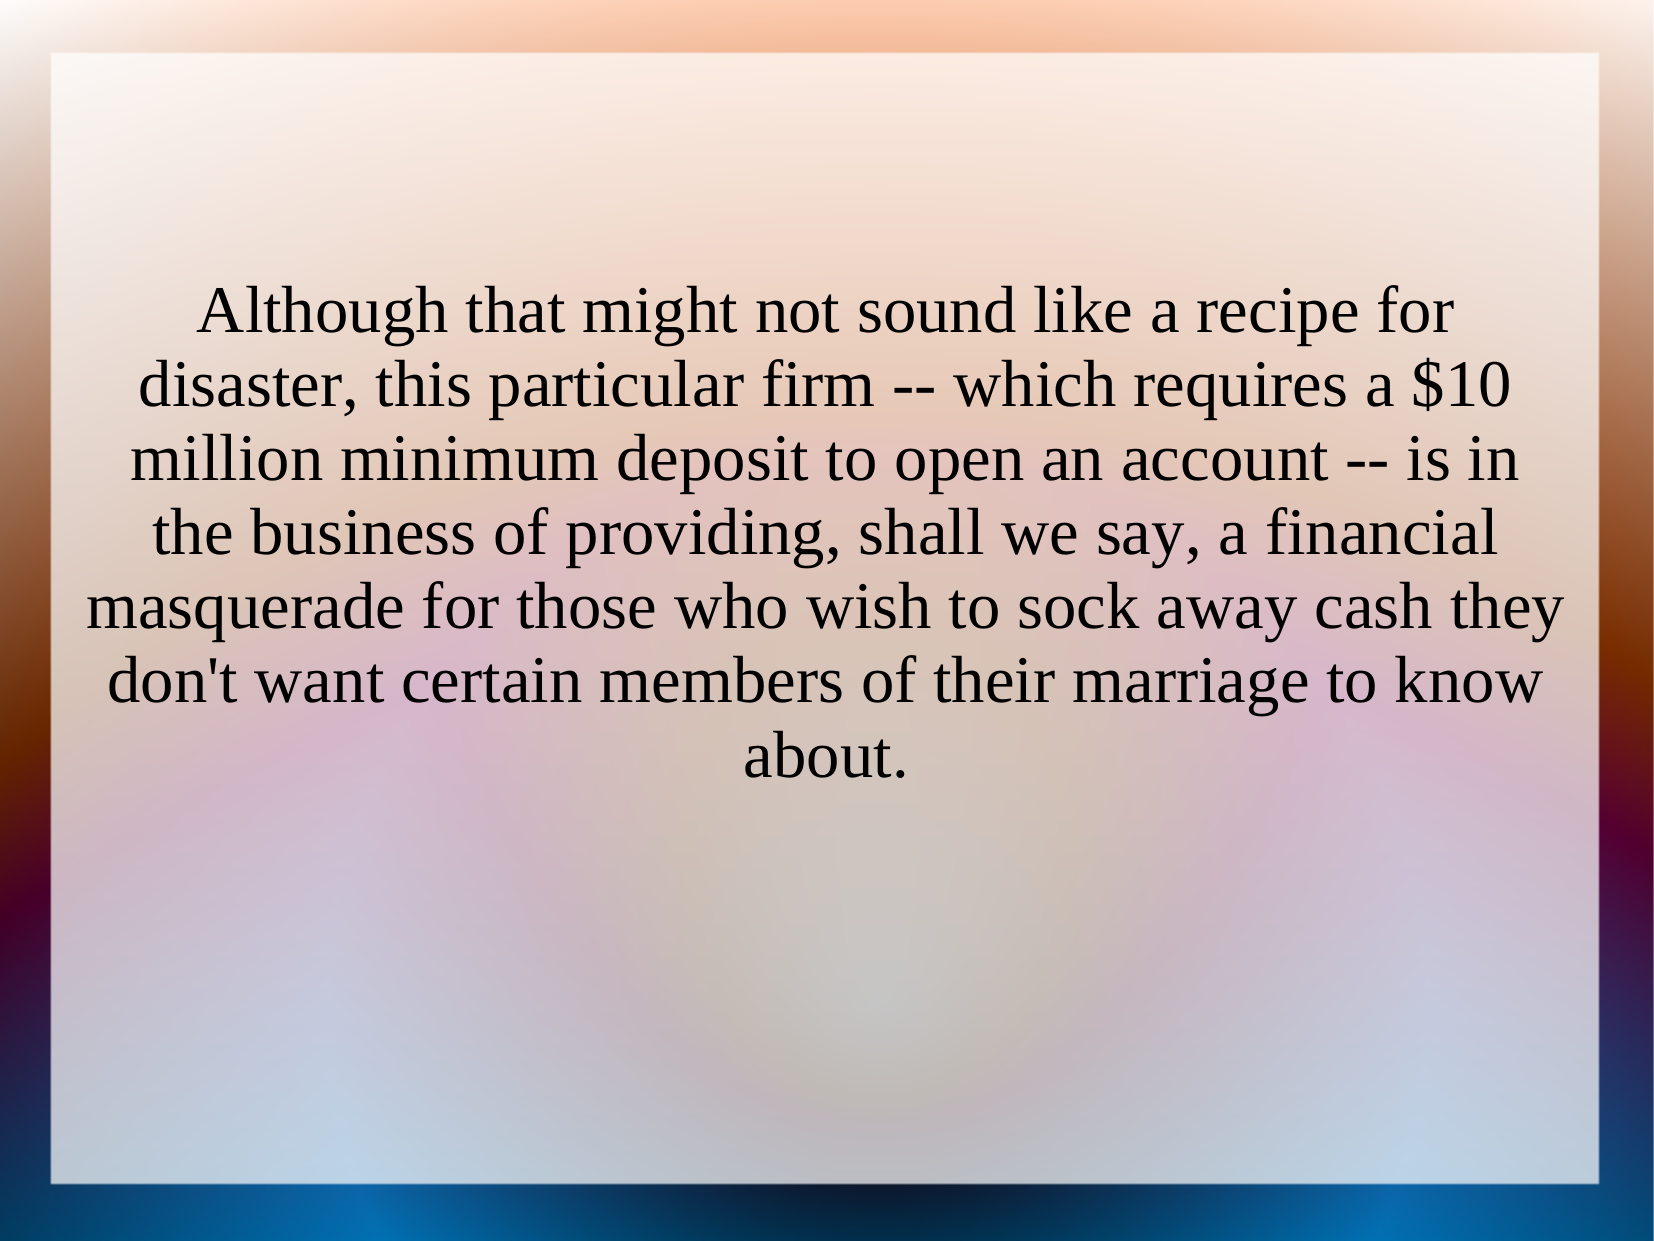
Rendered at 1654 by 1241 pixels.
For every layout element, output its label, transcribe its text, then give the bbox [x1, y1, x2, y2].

picture [0, 0, 1654, 1241]
subtitle Although that might not sound like a recipe for disaster, this particular firm -- which requires a $10 million minimum deposit to open an account -- is in the business of providing, shall we say, a financial masquerade for those who wish to sock away cash they don't want certain members of their marriage to know about. [82, 55, 1571, 1010]
